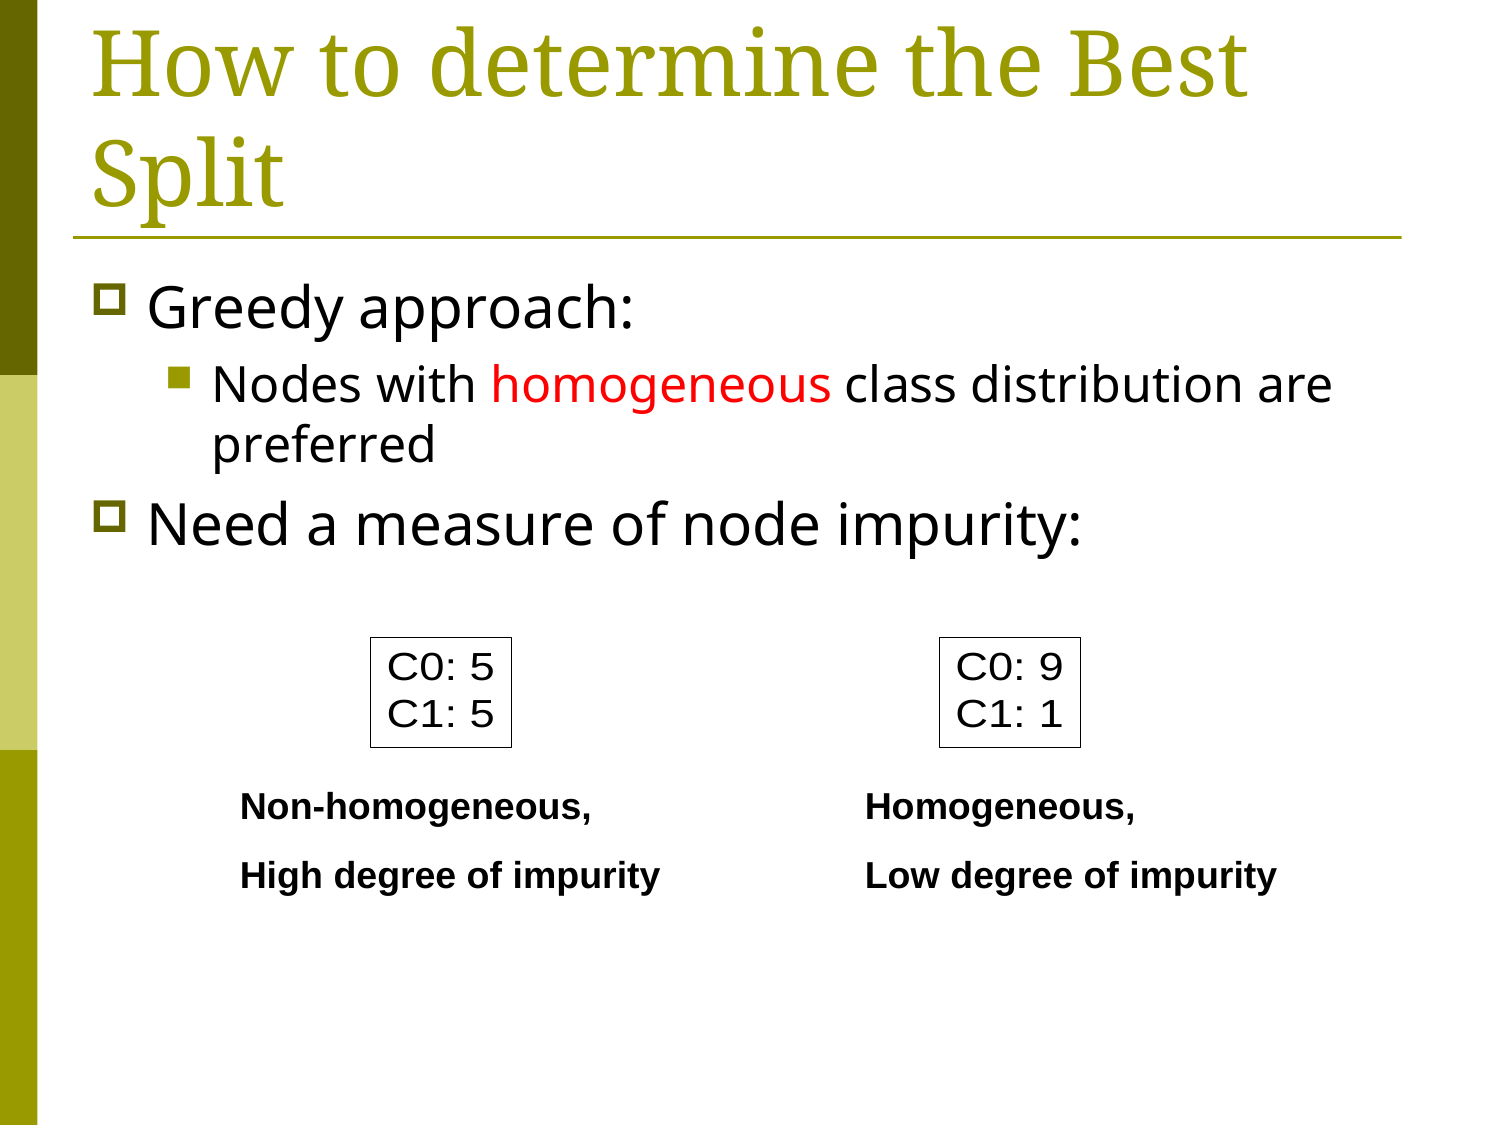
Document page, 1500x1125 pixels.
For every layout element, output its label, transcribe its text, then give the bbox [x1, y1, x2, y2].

text_box Non-homogeneous, High degree of impurity [225, 774, 688, 904]
chart [935, 634, 1084, 752]
title How to determine the Best Split [75, 45, 1426, 233]
chart [366, 634, 516, 752]
text_box Homogeneous, Low degree of impurity [849, 774, 1313, 904]
list Greedy approach: Nodes with homogeneous class distribution are preferred Need a measure of node impurity: [75, 262, 1426, 1006]
